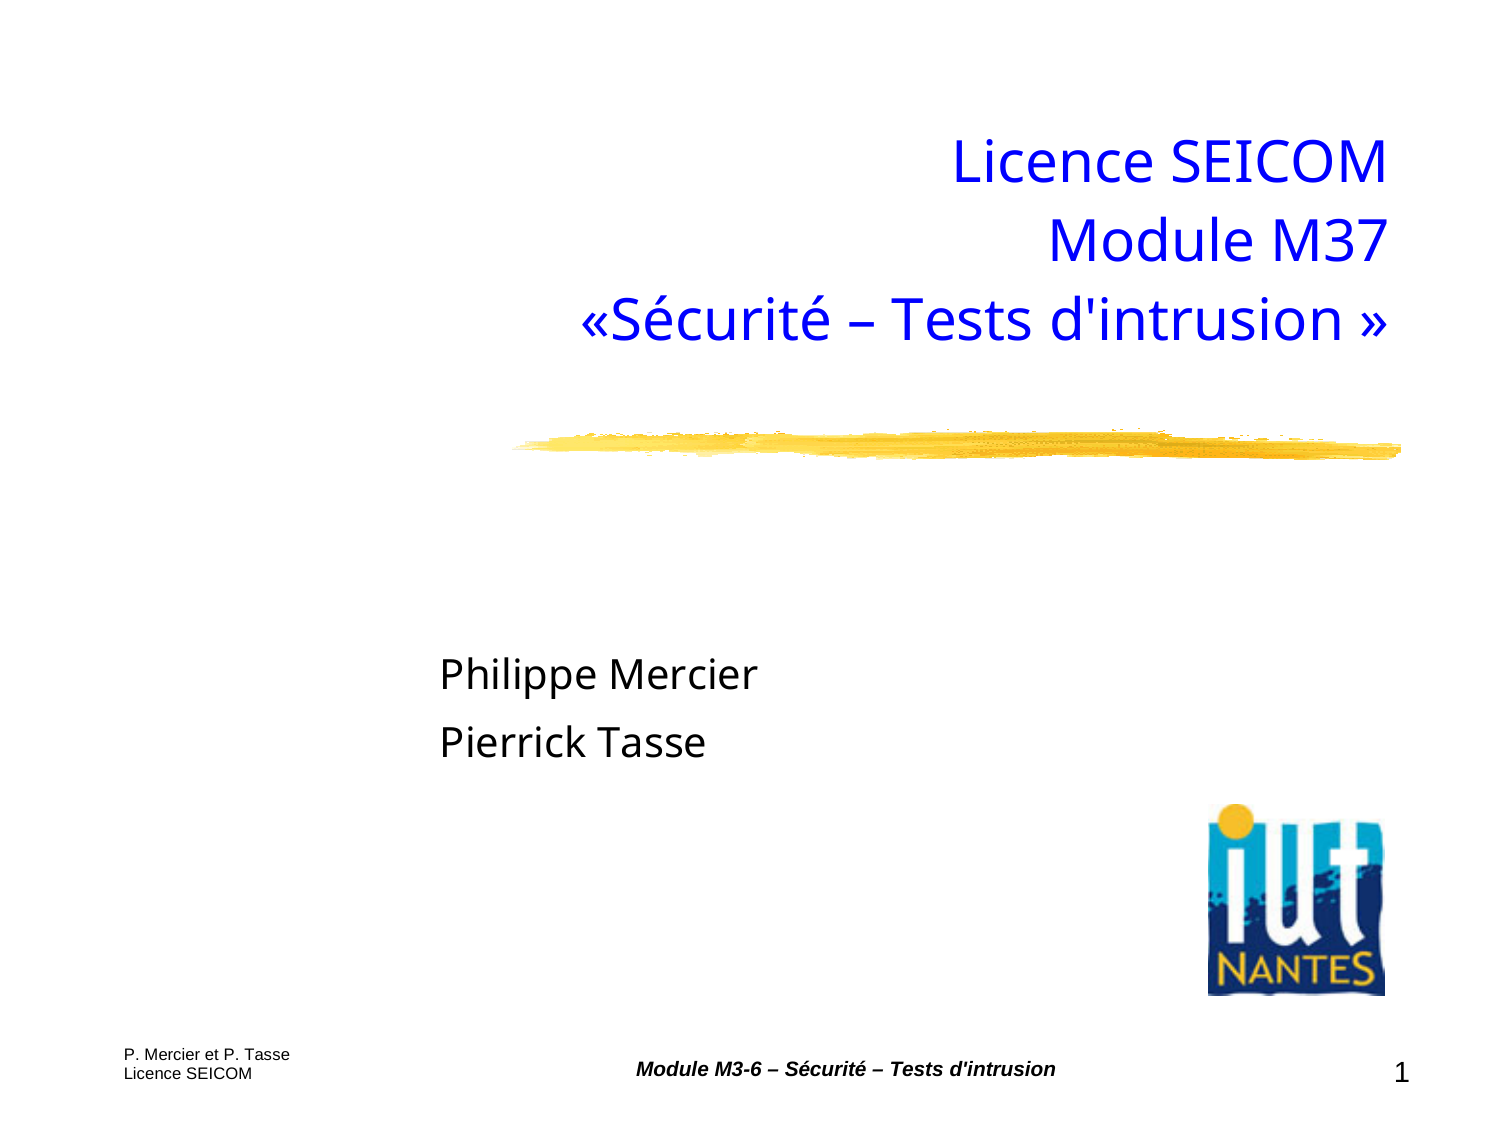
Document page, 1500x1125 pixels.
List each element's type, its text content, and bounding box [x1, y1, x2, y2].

picture [512, 424, 1401, 467]
title Licence SEICOM Module M37 «Sécurité – Tests d'intrusion » [137, 112, 1405, 363]
subtitle Philippe Mercier Pierrick Tasse [350, 637, 1401, 940]
picture [1208, 804, 1385, 996]
